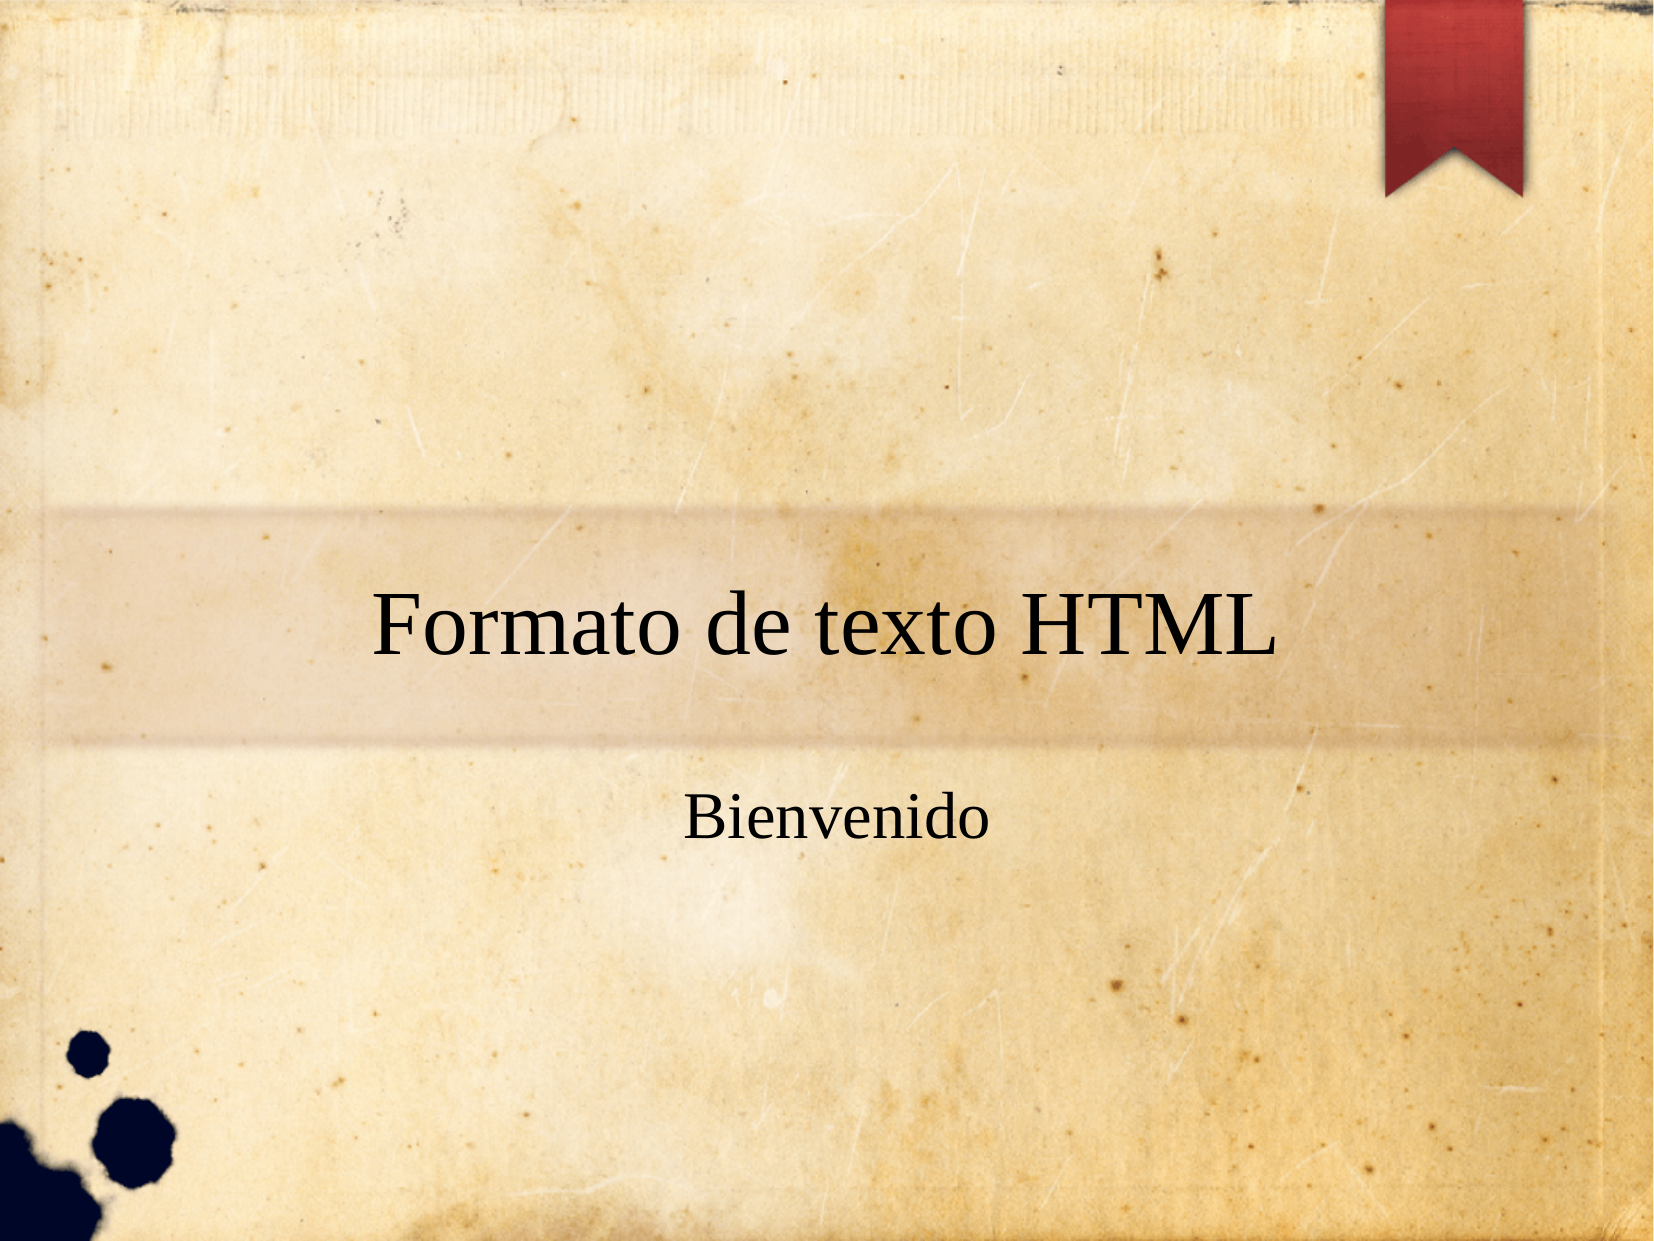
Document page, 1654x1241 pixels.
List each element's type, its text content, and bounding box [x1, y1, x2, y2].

picture [0, 0, 1654, 1241]
list Bienvenido [82, 779, 1538, 1205]
title Formato de texto HTML [82, 519, 1571, 727]
